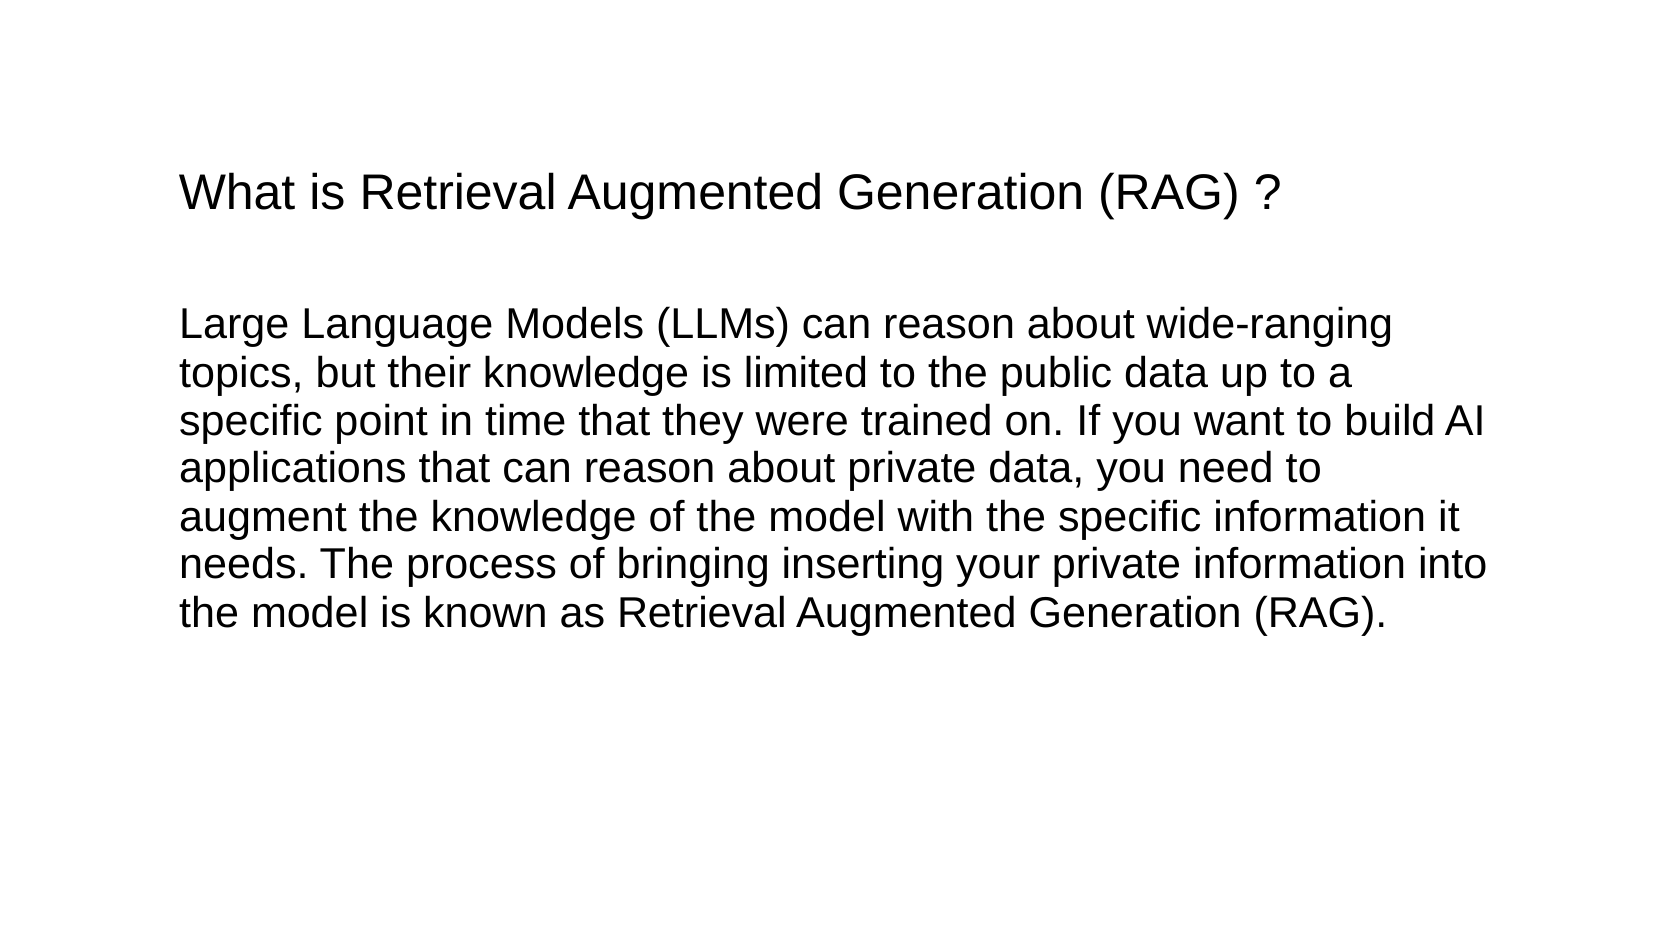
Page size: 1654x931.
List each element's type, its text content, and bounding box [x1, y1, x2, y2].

title What is Retrieval Augmented Generation (RAG) ? [178, 114, 1442, 270]
list Large Language Models (LLMs) can reason about wide-ranging topics, but their knowledge is limited to the public data up to a specific point in time that they were trained on. If you want to build AI applications that can reason about private data, you need to augment the knowledge of the model with the specific information it needs. The process of bringing inserting your private information into the model is known as Retrieval Augmented Generation (RAG). [112, 300, 1493, 683]
